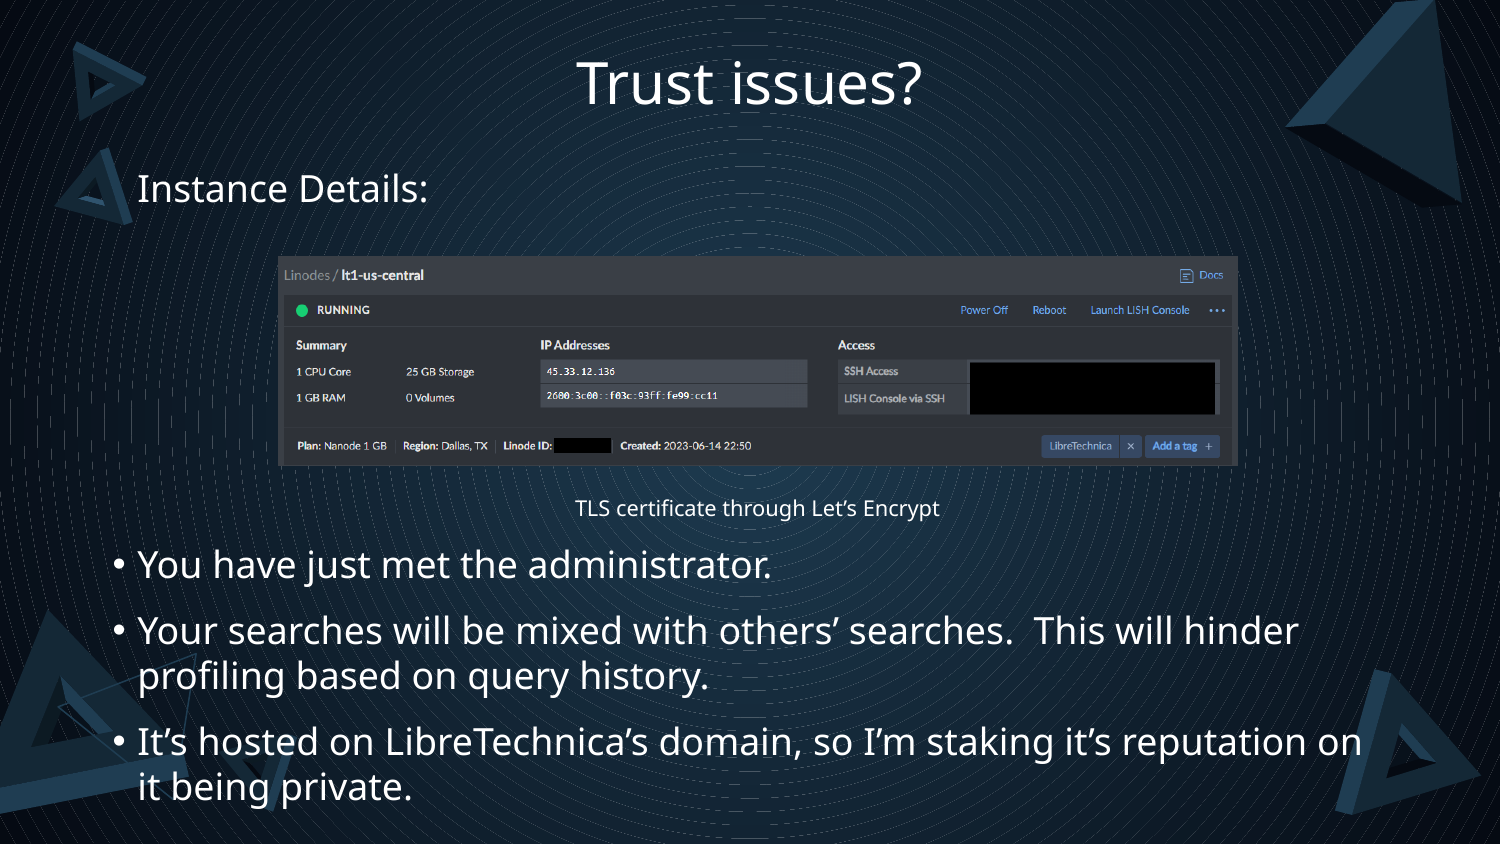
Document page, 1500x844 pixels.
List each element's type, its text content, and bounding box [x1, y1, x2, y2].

title Trust issues? [116, 57, 1383, 106]
picture [278, 256, 1238, 466]
list Instance Details: TLS certificate through Let’s Encrypt You have just met the administrator. Your searches will be mixed with others’ searches. This will hinder profiling based on query history. It’s hosted on LibreTechnica’s domain, so I’m staking it’s reputation on it being private. [112, 150, 1379, 647]
